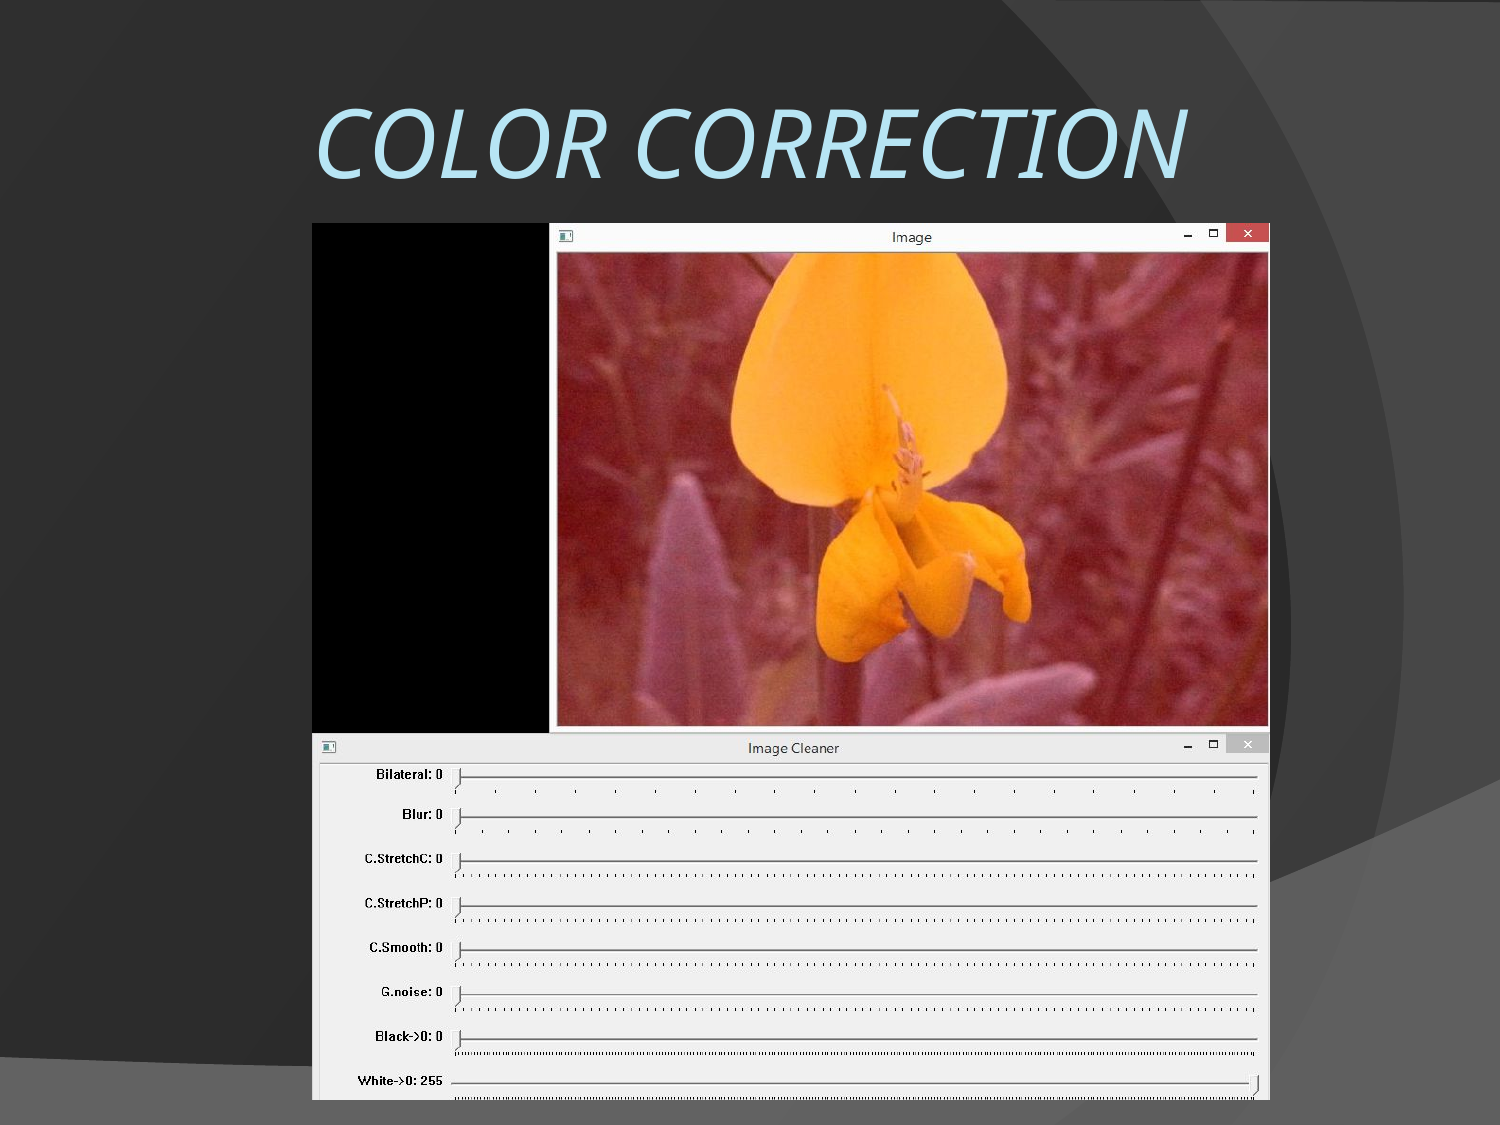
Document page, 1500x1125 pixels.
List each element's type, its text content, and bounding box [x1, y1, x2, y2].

text_box Color Correction [112, 67, 1388, 201]
picture [312, 223, 1270, 1100]
